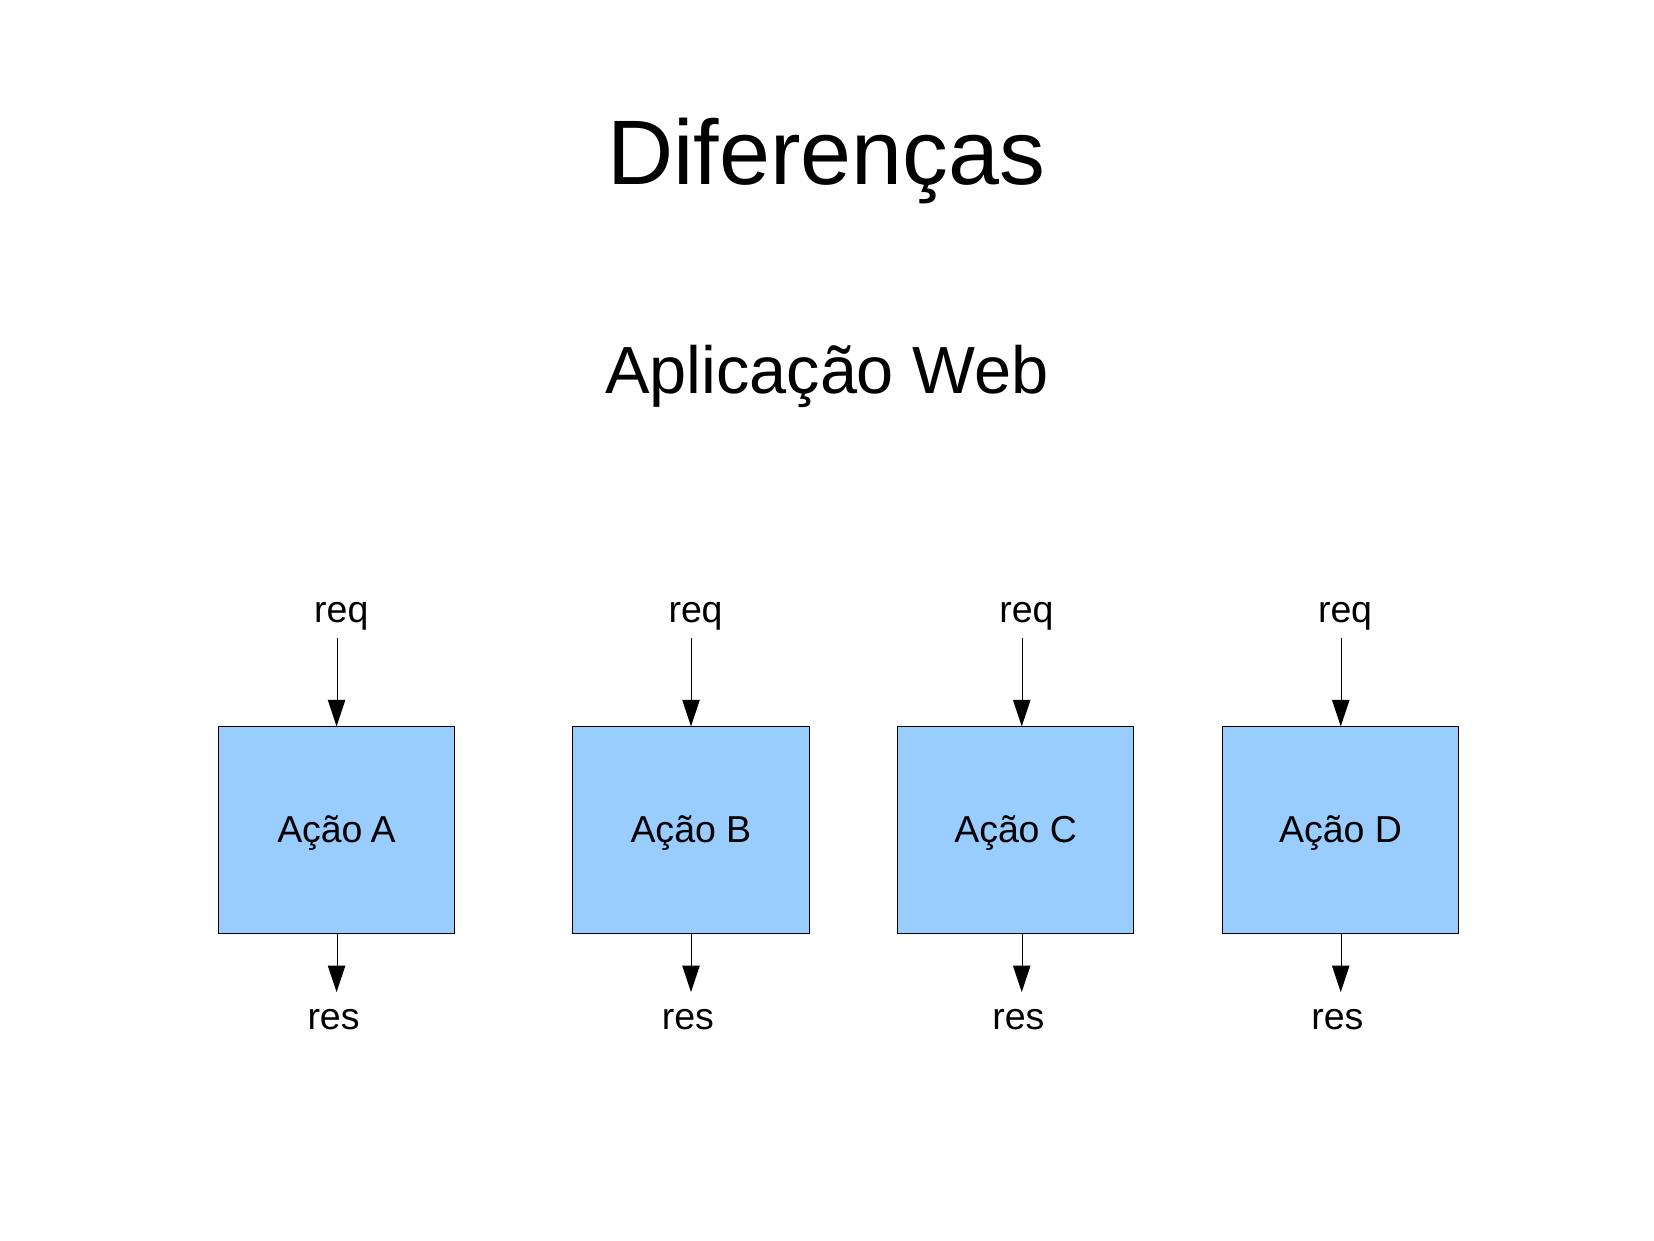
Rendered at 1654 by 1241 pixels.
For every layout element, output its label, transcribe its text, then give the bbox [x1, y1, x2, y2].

text_box req [299, 580, 383, 638]
text_box res [647, 987, 729, 1045]
text_box req [1303, 580, 1388, 638]
subtitle Aplicação Web [82, 297, 1571, 443]
text_box Ação A [218, 726, 455, 934]
text_box res [292, 987, 375, 1045]
title Diferenças [82, 56, 1571, 250]
text_box req [984, 580, 1069, 638]
text_box Ação D [1222, 726, 1459, 934]
text_box Ação C [897, 726, 1134, 934]
text_box res [977, 987, 1060, 1045]
text_box req [653, 580, 738, 638]
text_box res [1296, 987, 1379, 1045]
text_box Ação B [572, 726, 810, 934]
